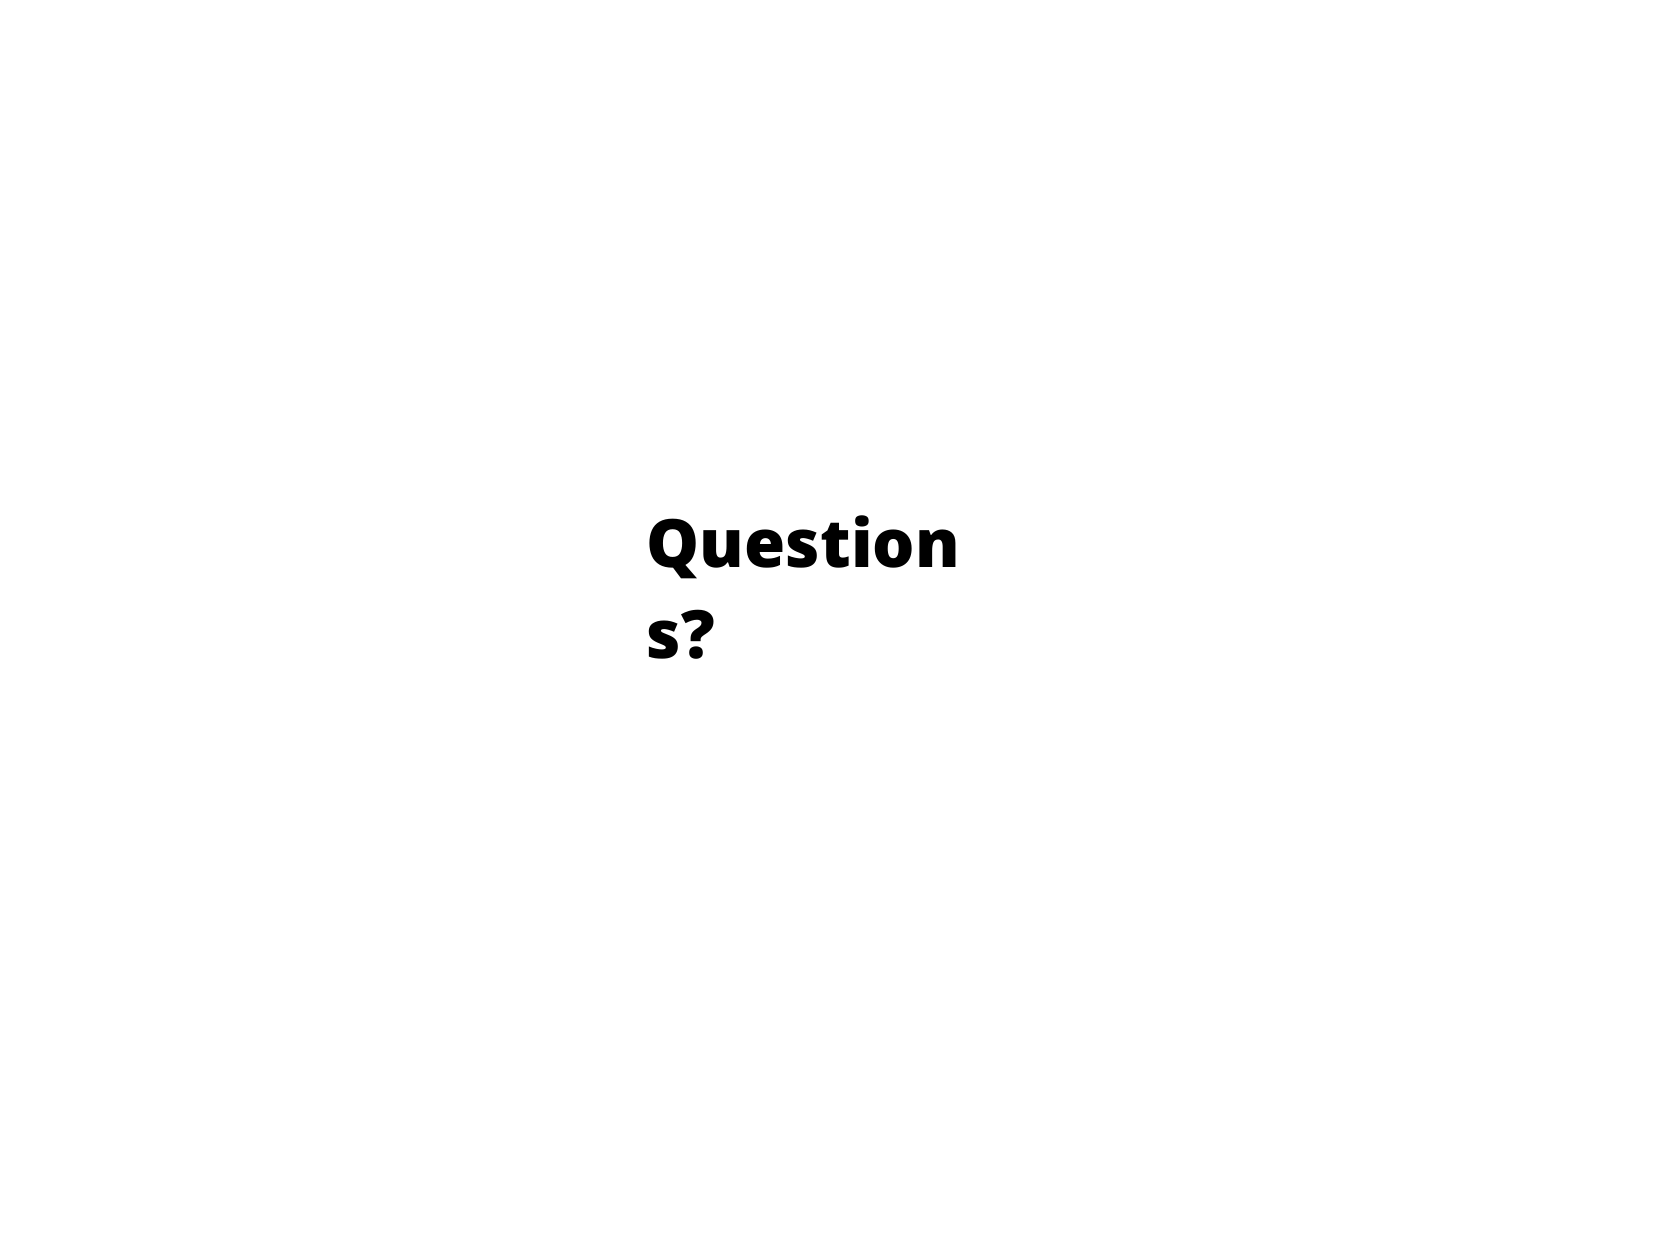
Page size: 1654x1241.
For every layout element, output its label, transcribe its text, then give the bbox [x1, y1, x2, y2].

title Questions? [646, 496, 986, 644]
